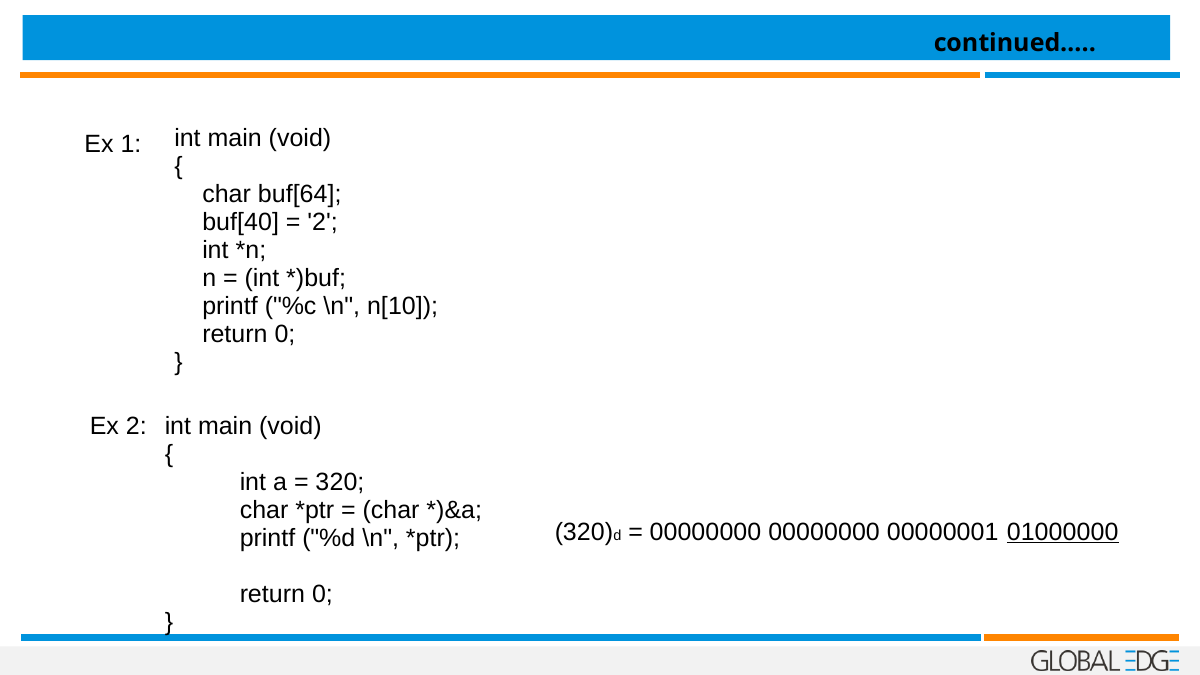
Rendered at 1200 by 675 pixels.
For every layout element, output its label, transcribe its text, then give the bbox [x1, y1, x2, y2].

text_box int main (void) { char buf[64]; buf[40] = '2'; int *n; n = (int *)buf; printf ("%c \n", n[10]); return 0; } [159, 116, 1120, 389]
text_box Ex 2: int main (void) { int a = 320; char *ptr = (char *)&a; printf ("%d \n", *ptr); return 0; } [75, 404, 511, 646]
picture [1031, 650, 1179, 671]
text_box continued….. [22, 15, 1171, 61]
text_box Ex 1: [69, 121, 160, 165]
text_box (320)d = 00000000 00000000 00000001 01000000 [540, 510, 1186, 554]
